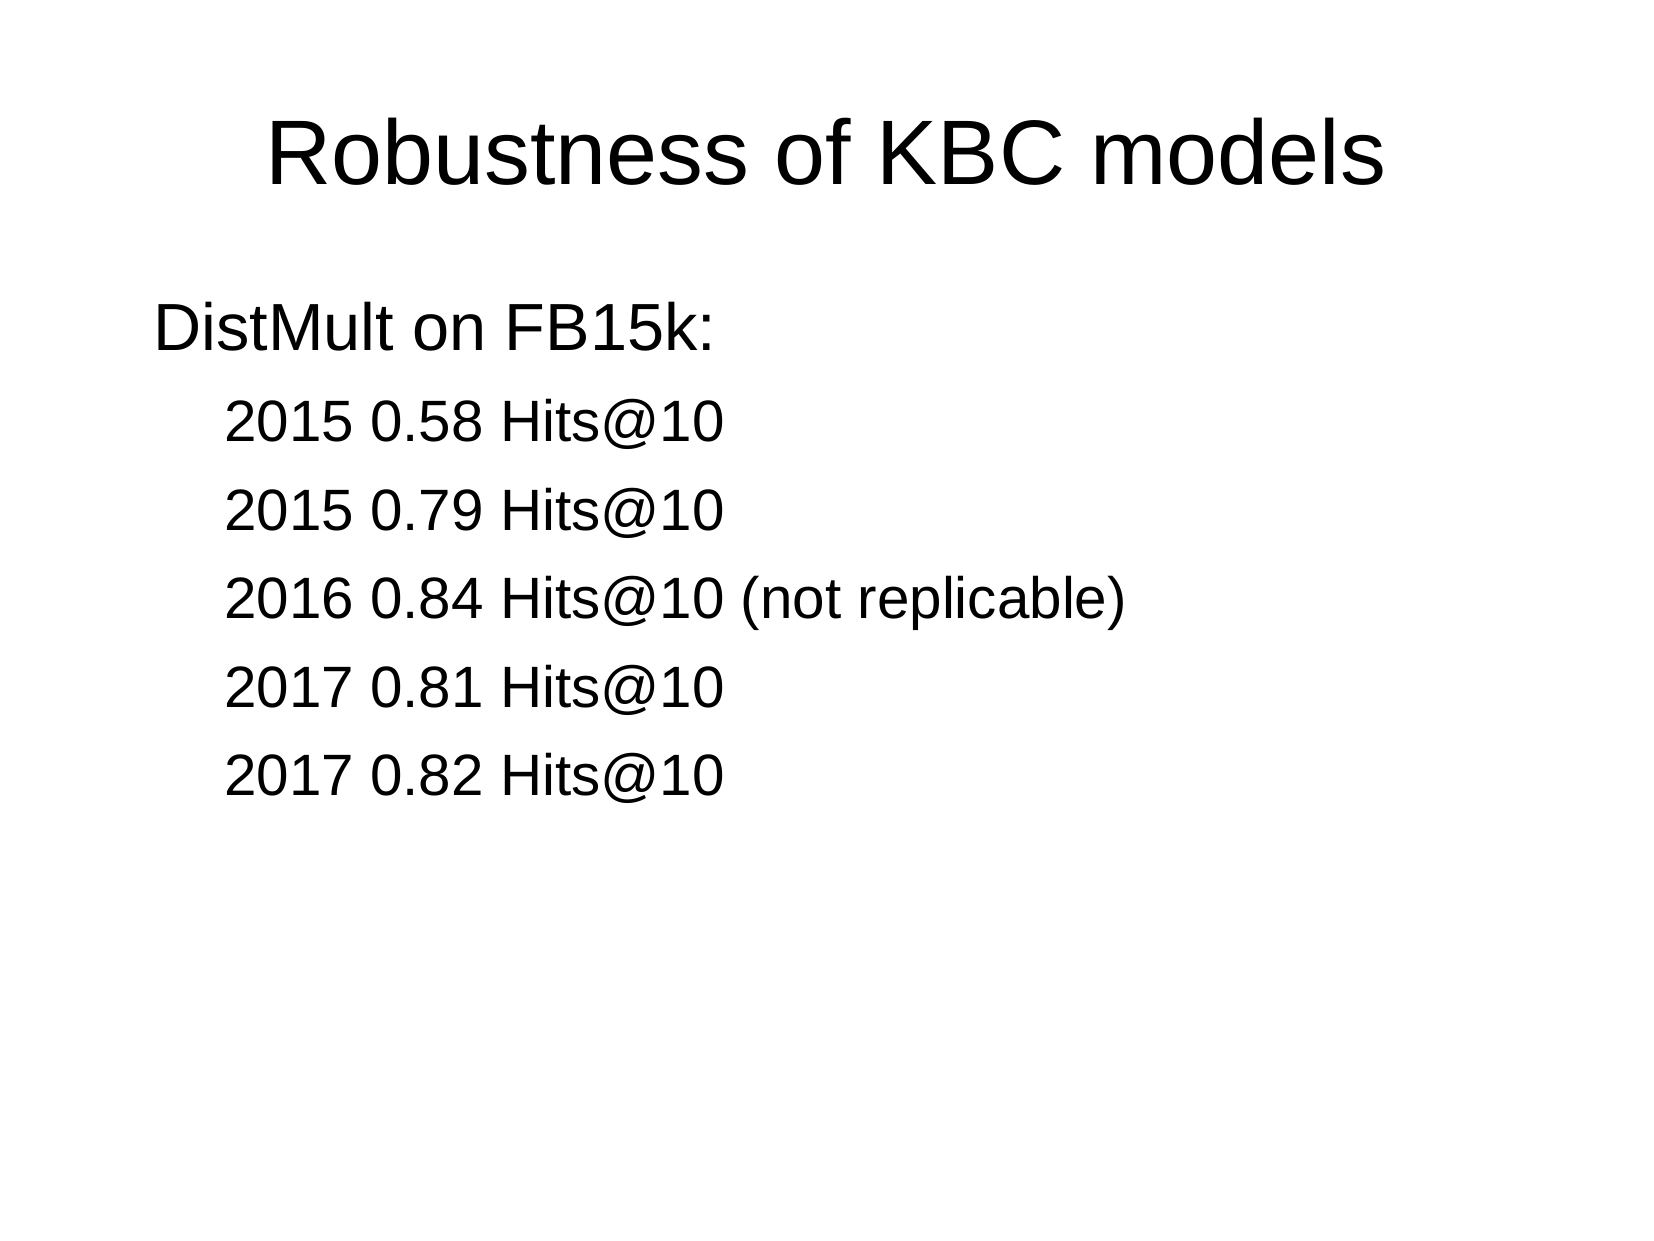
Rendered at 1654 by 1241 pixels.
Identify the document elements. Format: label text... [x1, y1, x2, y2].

list DistMult on FB15k: 2015 0.58 Hits@10 2015 0.79 Hits@10 2016 0.84 Hits@10 (not replicable) 2017 0.81 Hits@10 2017 0.82 Hits@10 [82, 290, 1571, 1010]
title Robustness of KBC models [82, 49, 1571, 257]
